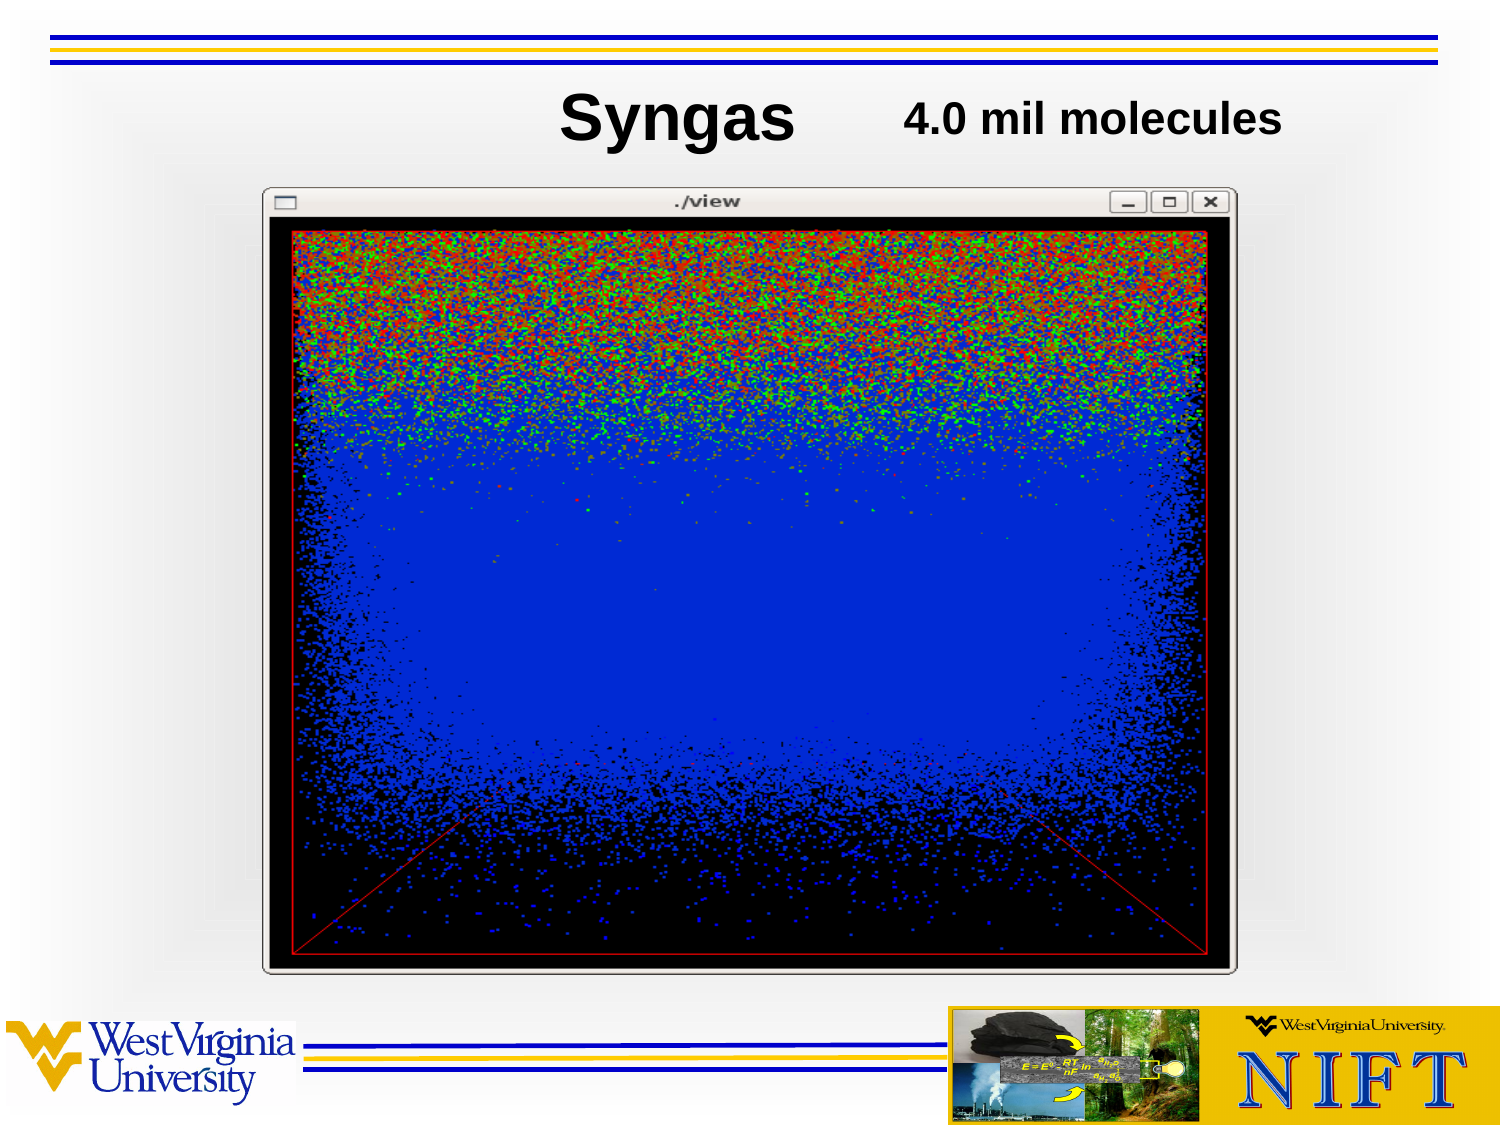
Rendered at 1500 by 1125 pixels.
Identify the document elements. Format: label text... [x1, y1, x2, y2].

text_box 4.0 mil molecules [888, 85, 1311, 152]
picture [262, 187, 1238, 976]
picture [948, 1006, 1500, 1125]
title Syngas [340, 56, 1016, 178]
